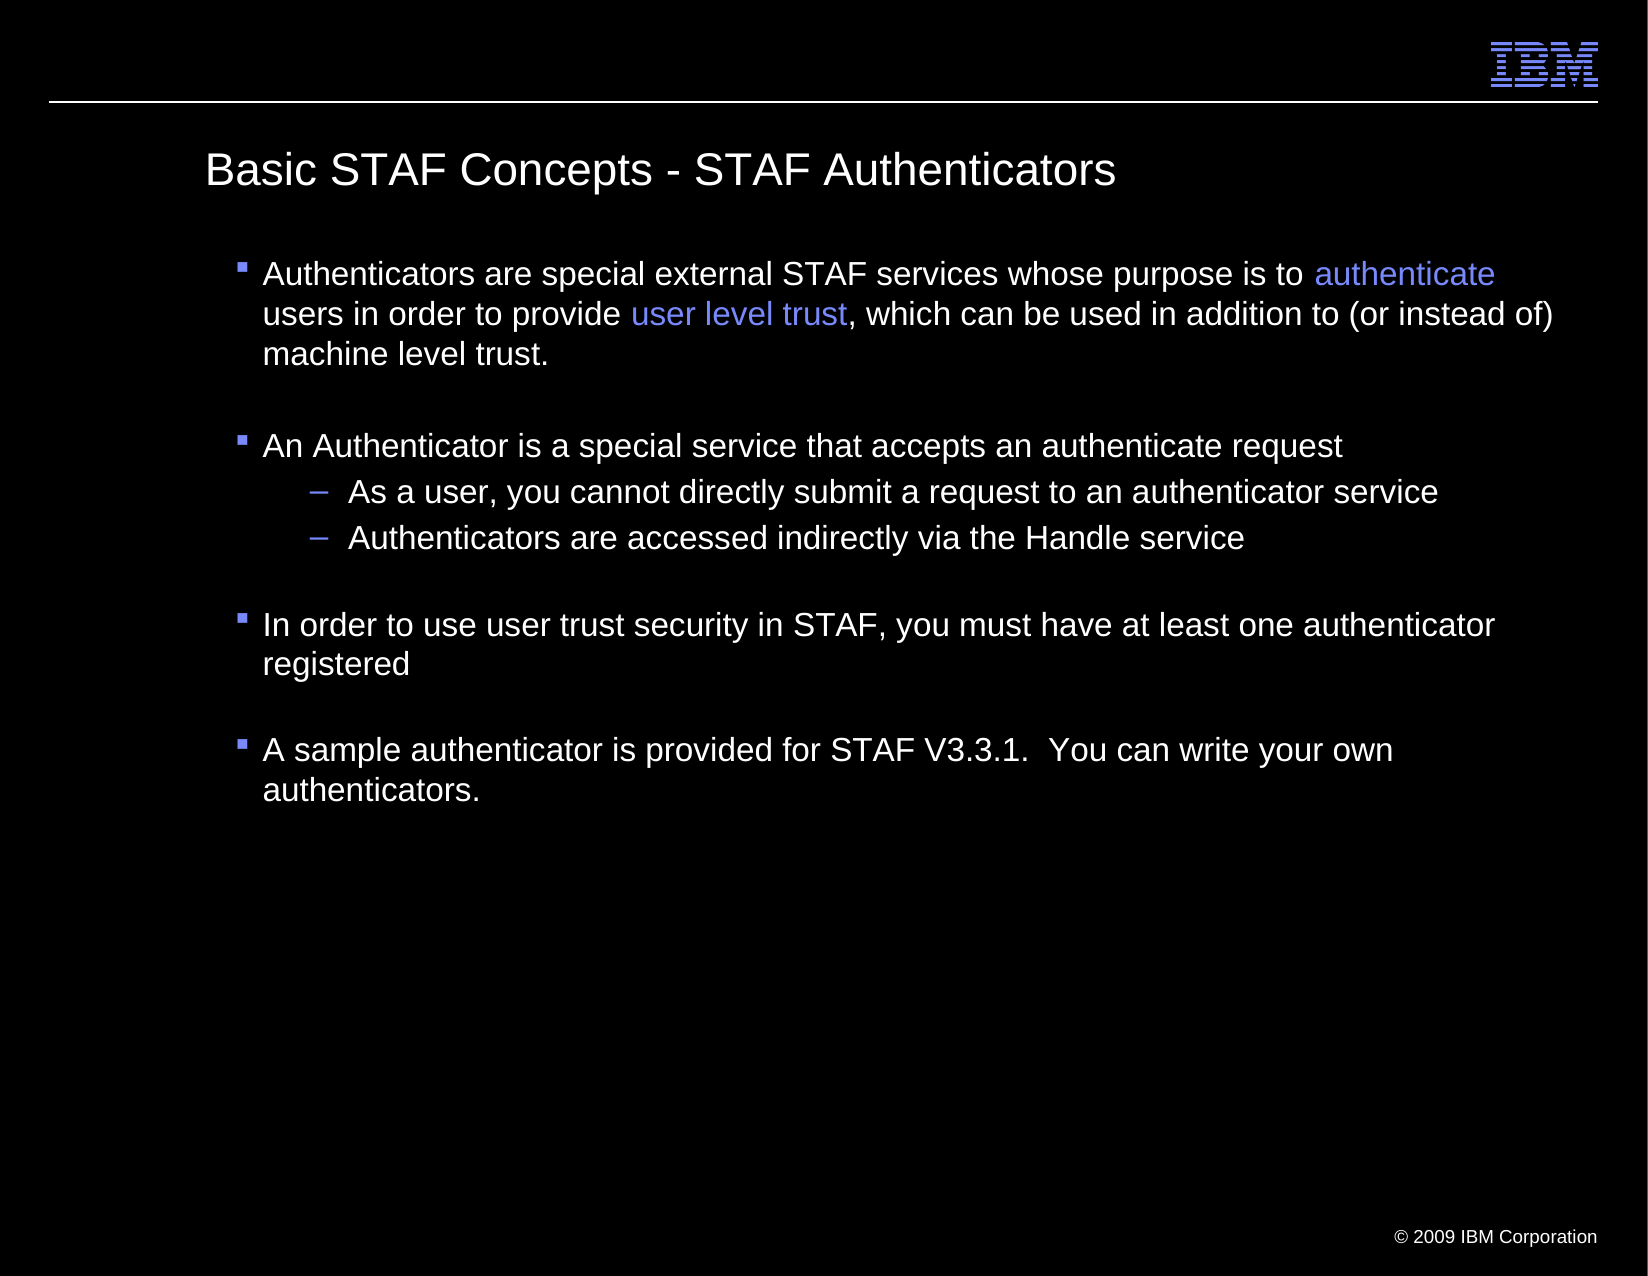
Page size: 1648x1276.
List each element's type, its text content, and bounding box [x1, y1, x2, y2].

title Basic STAF Concepts - STAF Authenticators [188, 137, 1648, 231]
text_box Authenticators are special external STAF services whose purpose is to authenticate users in order to provide user level trust, which can be used in addition to (or instead of) machine level trust. An Authenticator is a special service that accepts an authenticate request As a user, you cannot directly submit a request to an authenticator service Authenticators are accessed indirectly via the Handle service In order to use user trust security in STAF, you must have at least one authenticator registered A sample authenticator is provided for STAF V3.3.1. You can write your own authenticators. [235, 252, 1584, 809]
picture [1491, 42, 1598, 87]
